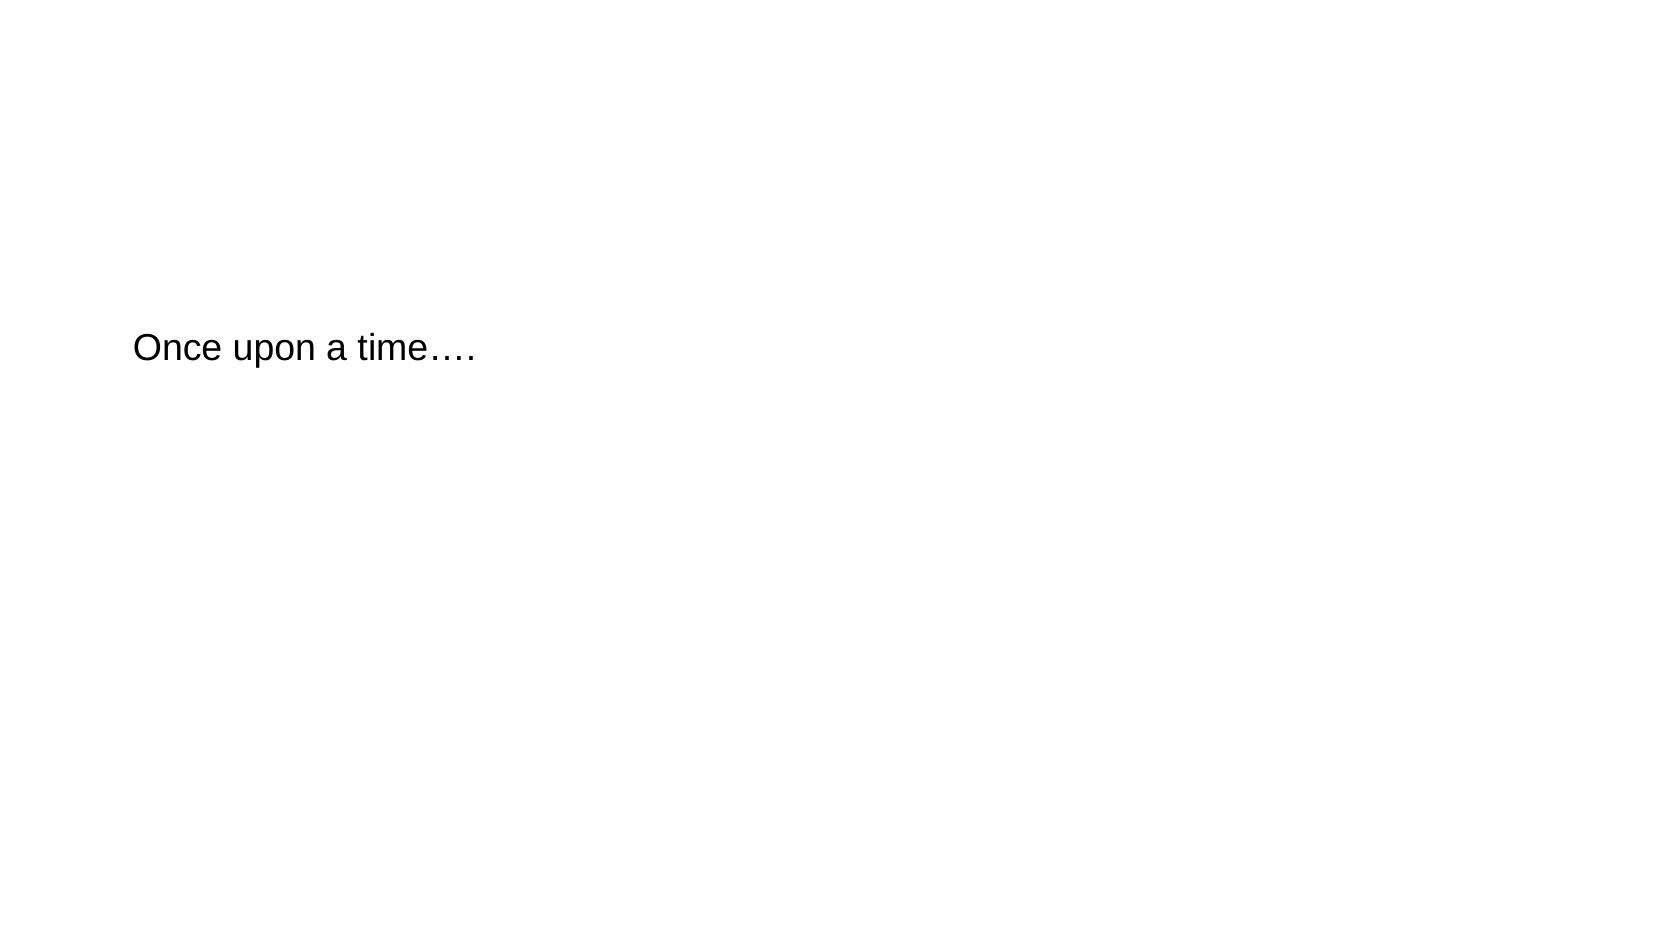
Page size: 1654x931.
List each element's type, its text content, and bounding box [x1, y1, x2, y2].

text_box Once upon a time…. [118, 318, 1654, 376]
